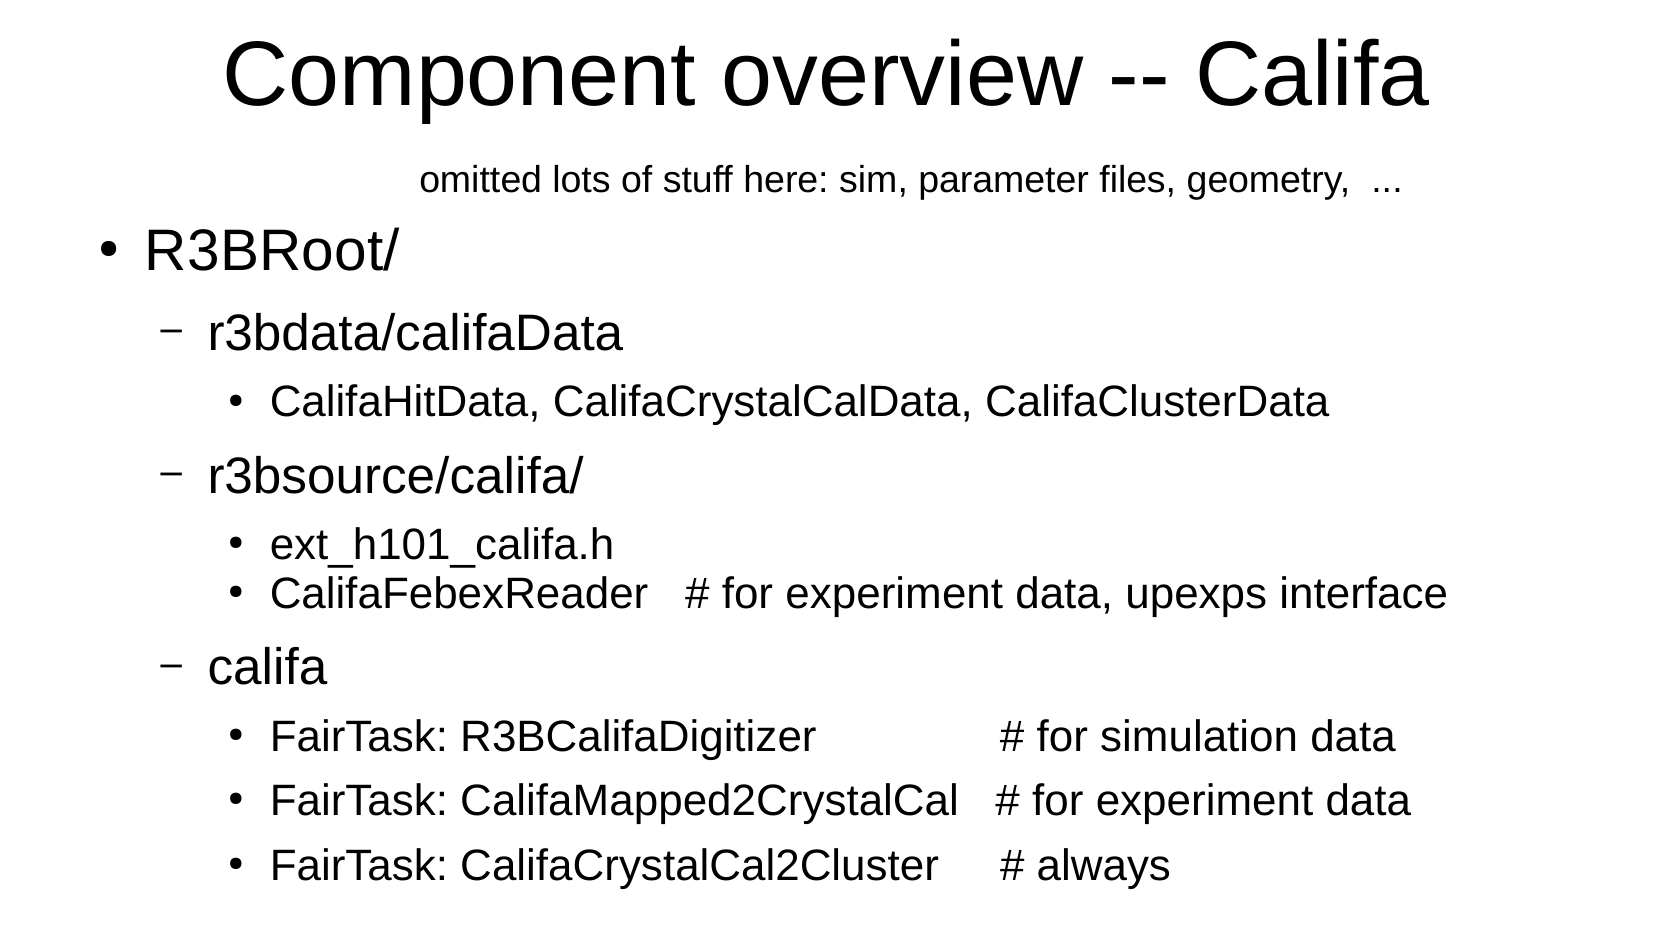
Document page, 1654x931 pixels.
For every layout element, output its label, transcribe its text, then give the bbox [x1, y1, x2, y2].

title Component overview -- Califa [82, 0, 1571, 152]
list R3BRoot/ r3bdata/califaData CalifaHitData, CalifaCrystalCalData, CalifaClusterData r3bsource/califa/ ext_h101_califa.h CalifaFebexReader # for experiment data, upexps interface califa FairTask: R3BCalifaDigitizer # for simulation data FairTask: CalifaMapped2CrystalCal # for experiment data FairTask: CalifaCrystalCal2Cluster # always [82, 217, 1571, 901]
text_box omitted lots of stuff here: sim, parameter files, geometry, ... [404, 151, 1419, 208]
